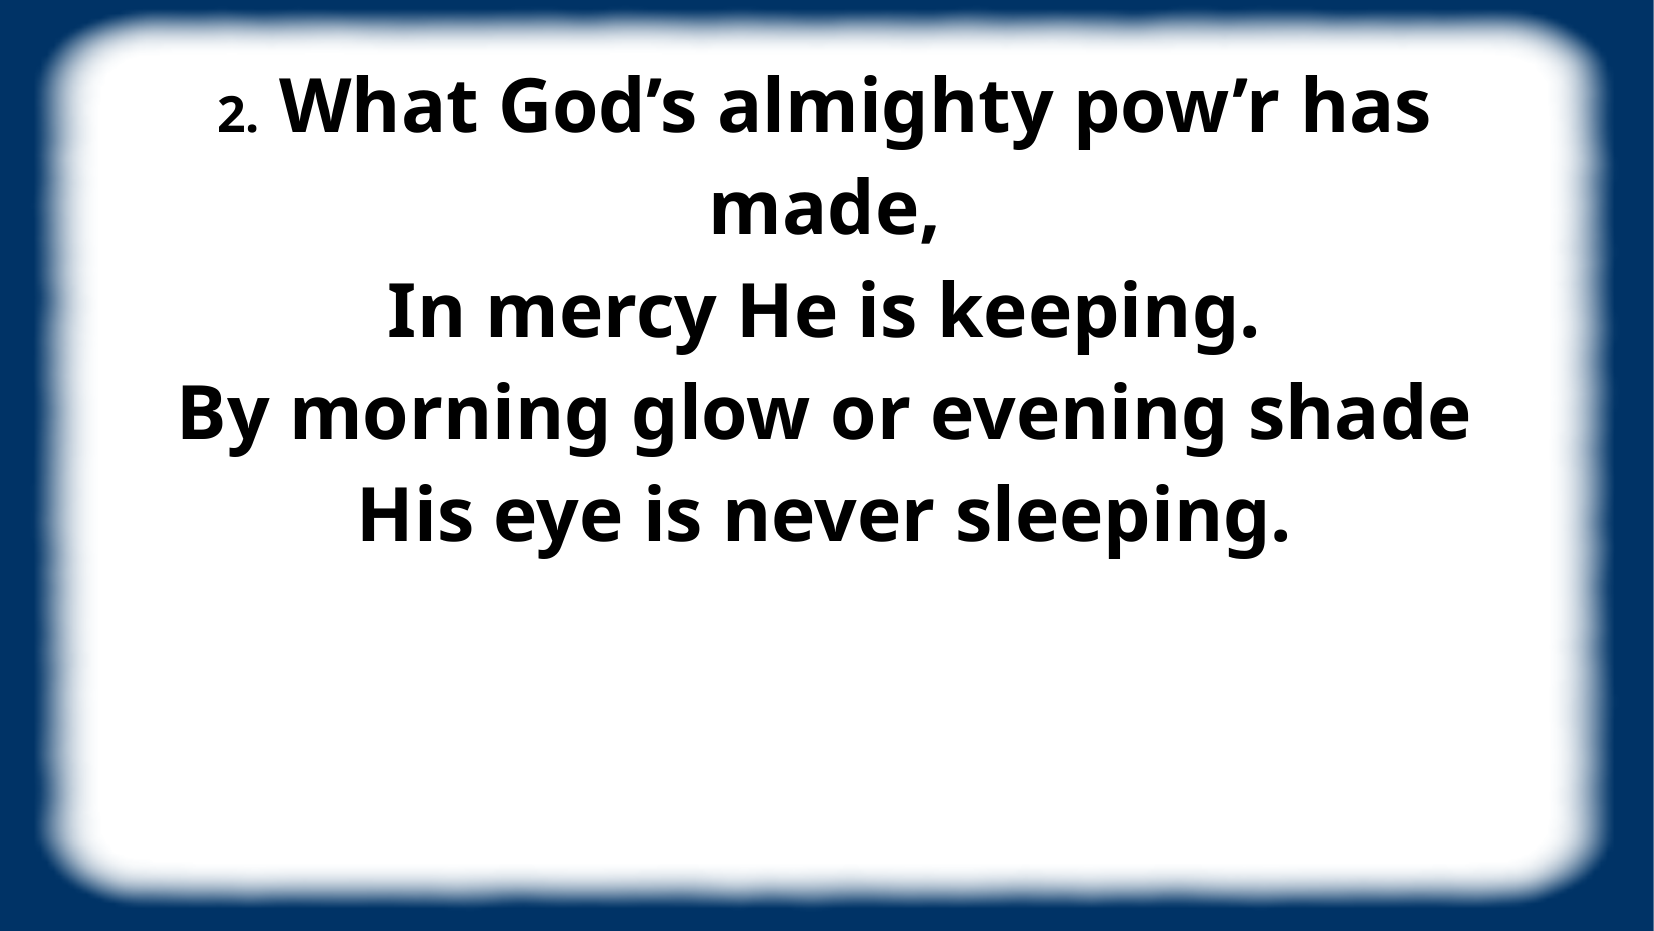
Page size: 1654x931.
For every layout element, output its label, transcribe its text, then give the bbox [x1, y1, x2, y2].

picture [0, 0, 1654, 931]
text_box 2. What God’s almighty pow’r has made, In mercy He is keeping. By morning glow or evening shade His eye is never sleeping. [105, 45, 1546, 460]
